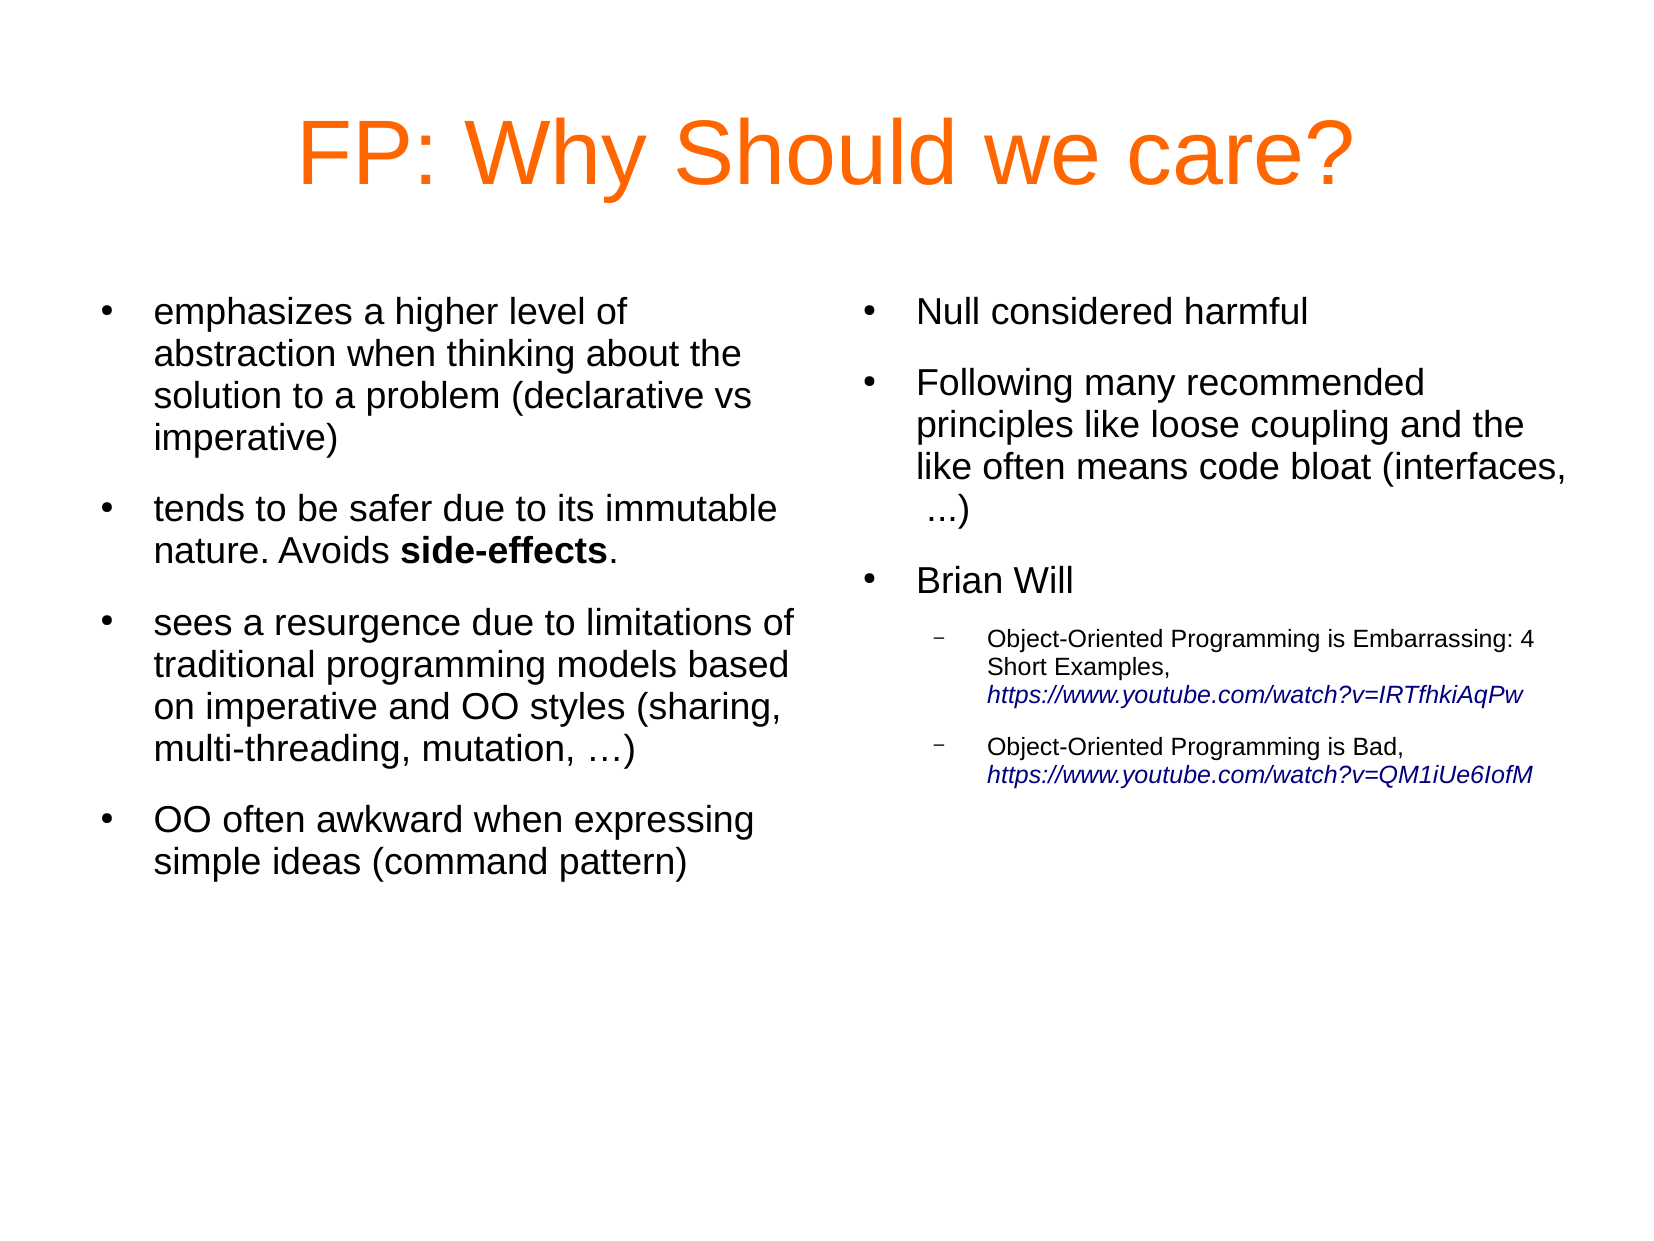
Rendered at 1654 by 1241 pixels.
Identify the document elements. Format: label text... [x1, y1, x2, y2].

list Null considered harmful Following many recommended principles like loose coupling and the like often means code bloat (interfaces, ...) Brian Will Object-Oriented Programming is Embarrassing: 4 Short Examples, https://www.youtube.com/watch?v=IRTfhkiAqPw Object-Oriented Programming is Bad, https://www.youtube.com/watch?v=QM1iUe6IofM [845, 290, 1572, 1010]
list emphasizes a higher level of abstraction when thinking about the solution to a problem (declarative vs imperative) tends to be safer due to its immutable nature. Avoids side-effects. sees a resurgence due to limitations of traditional programming models based on imperative and OO styles (sharing, multi-threading, mutation, …) OO often awkward when expressing simple ideas (command pattern) [82, 290, 809, 1010]
title FP: Why Should we care? [82, 49, 1571, 257]
